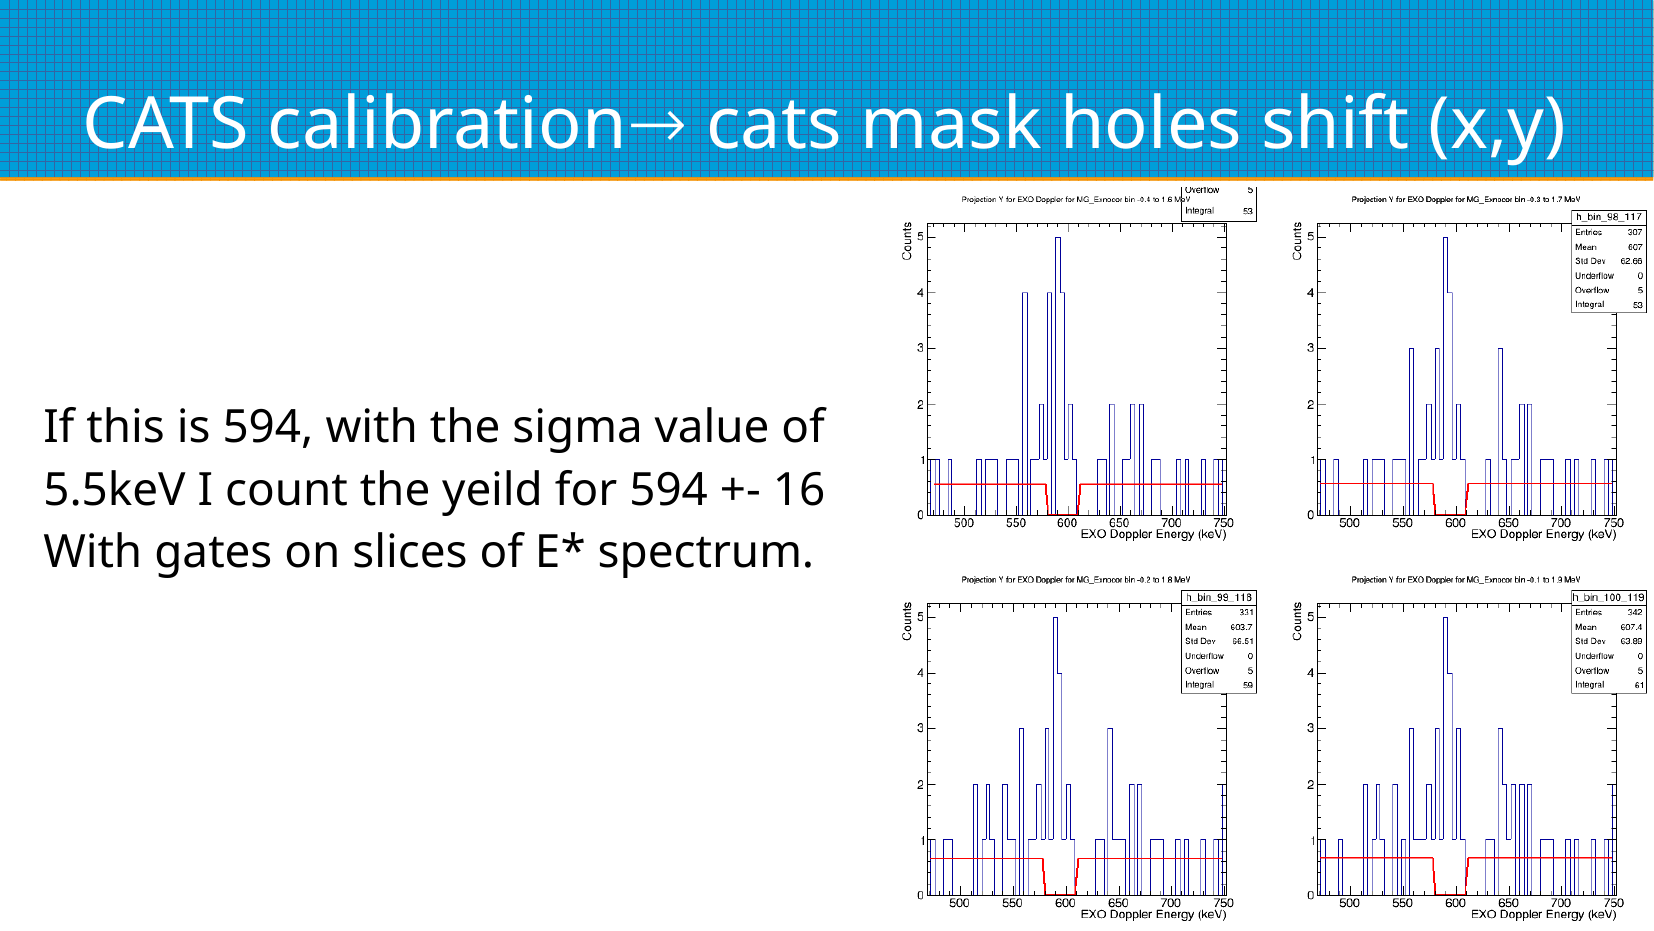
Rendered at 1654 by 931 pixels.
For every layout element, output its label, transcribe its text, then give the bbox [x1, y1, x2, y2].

title CATS calibration→ cats mask holes shift (x,y) [82, 14, 1571, 171]
picture [896, 187, 1651, 931]
text_box If this is 594, with the sigma value of 5.5keV I count the yeild for 594 +- 16 With gates on slices of E* spectrum. [37, 187, 863, 788]
